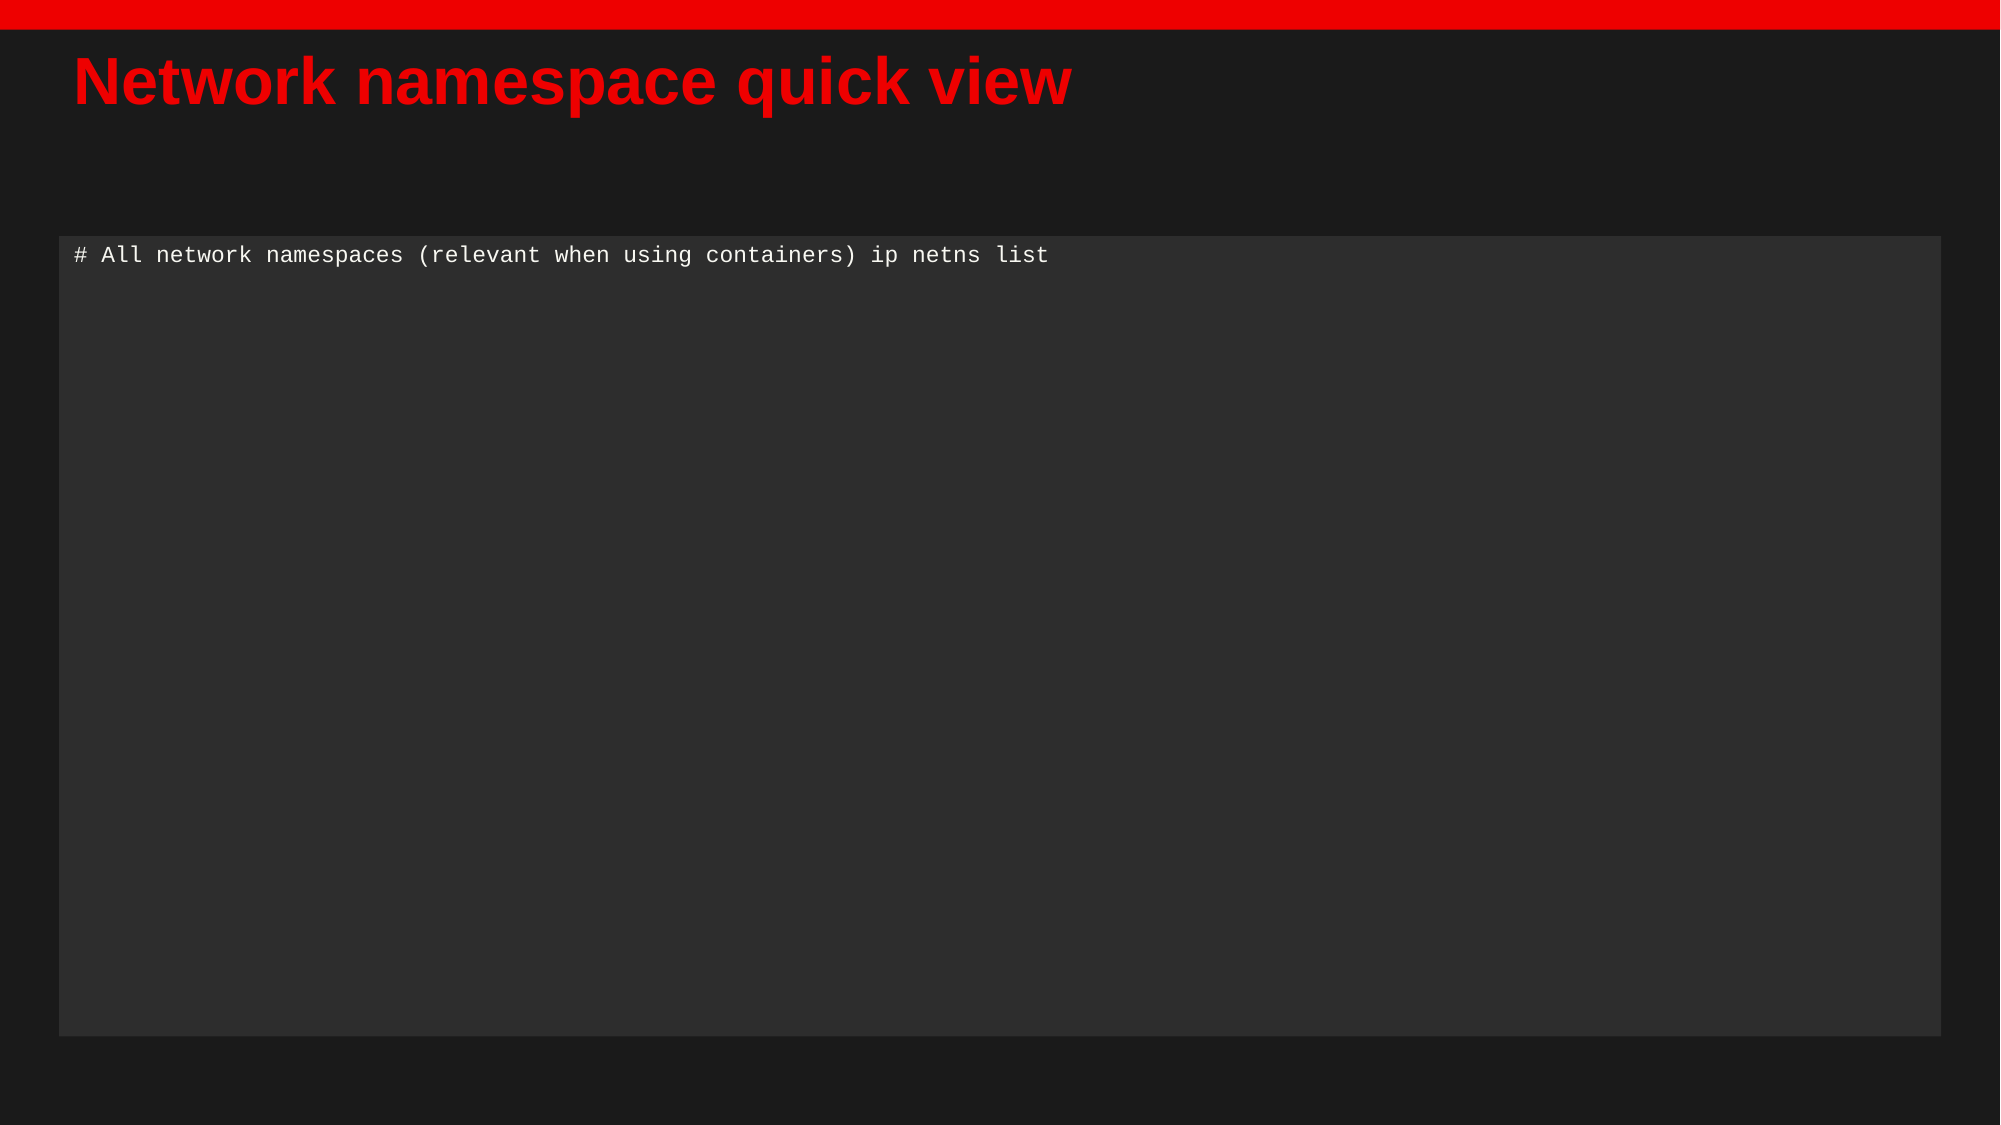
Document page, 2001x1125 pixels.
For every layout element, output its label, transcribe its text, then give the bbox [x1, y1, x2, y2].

text_box # All network namespaces (relevant when using containers) ip netns list [59, 236, 1942, 1037]
text_box Network namespace quick view [59, 36, 1942, 208]
text_box [0, 0, 2001, 30]
